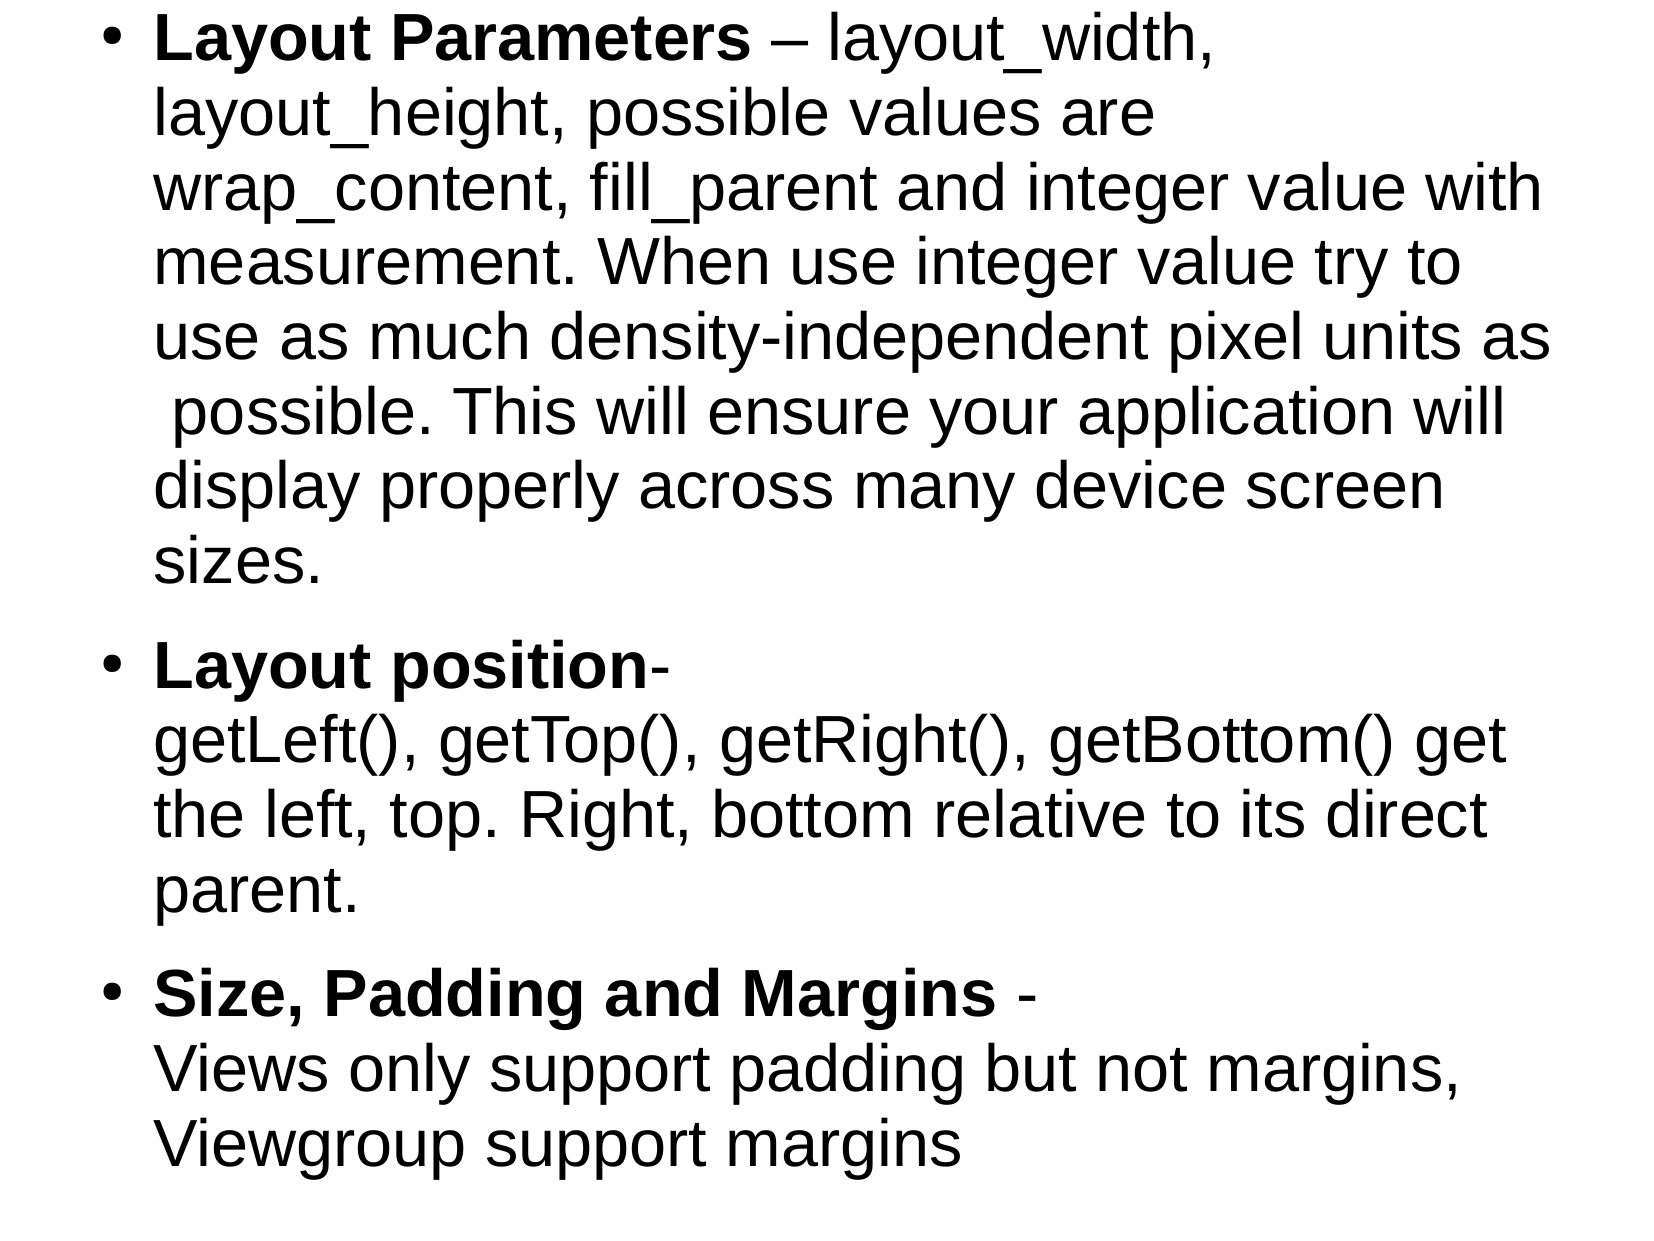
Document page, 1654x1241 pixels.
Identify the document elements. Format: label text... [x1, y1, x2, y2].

list Layout Parameters – layout_width, layout_height, possible values are wrap_content, fill_parent and integer value with measurement. When use integer value try to use as much density-independent pixel units as possible. This will ensure your application will display properly across many device screen sizes. Layout position- getLeft(), getTop(), getRight(), getBottom() get the left, top. Right, bottom relative to its direct parent. Size, Padding and Margins - Views only support padding but not margins, Viewgroup support margins [82, 0, 1571, 1241]
